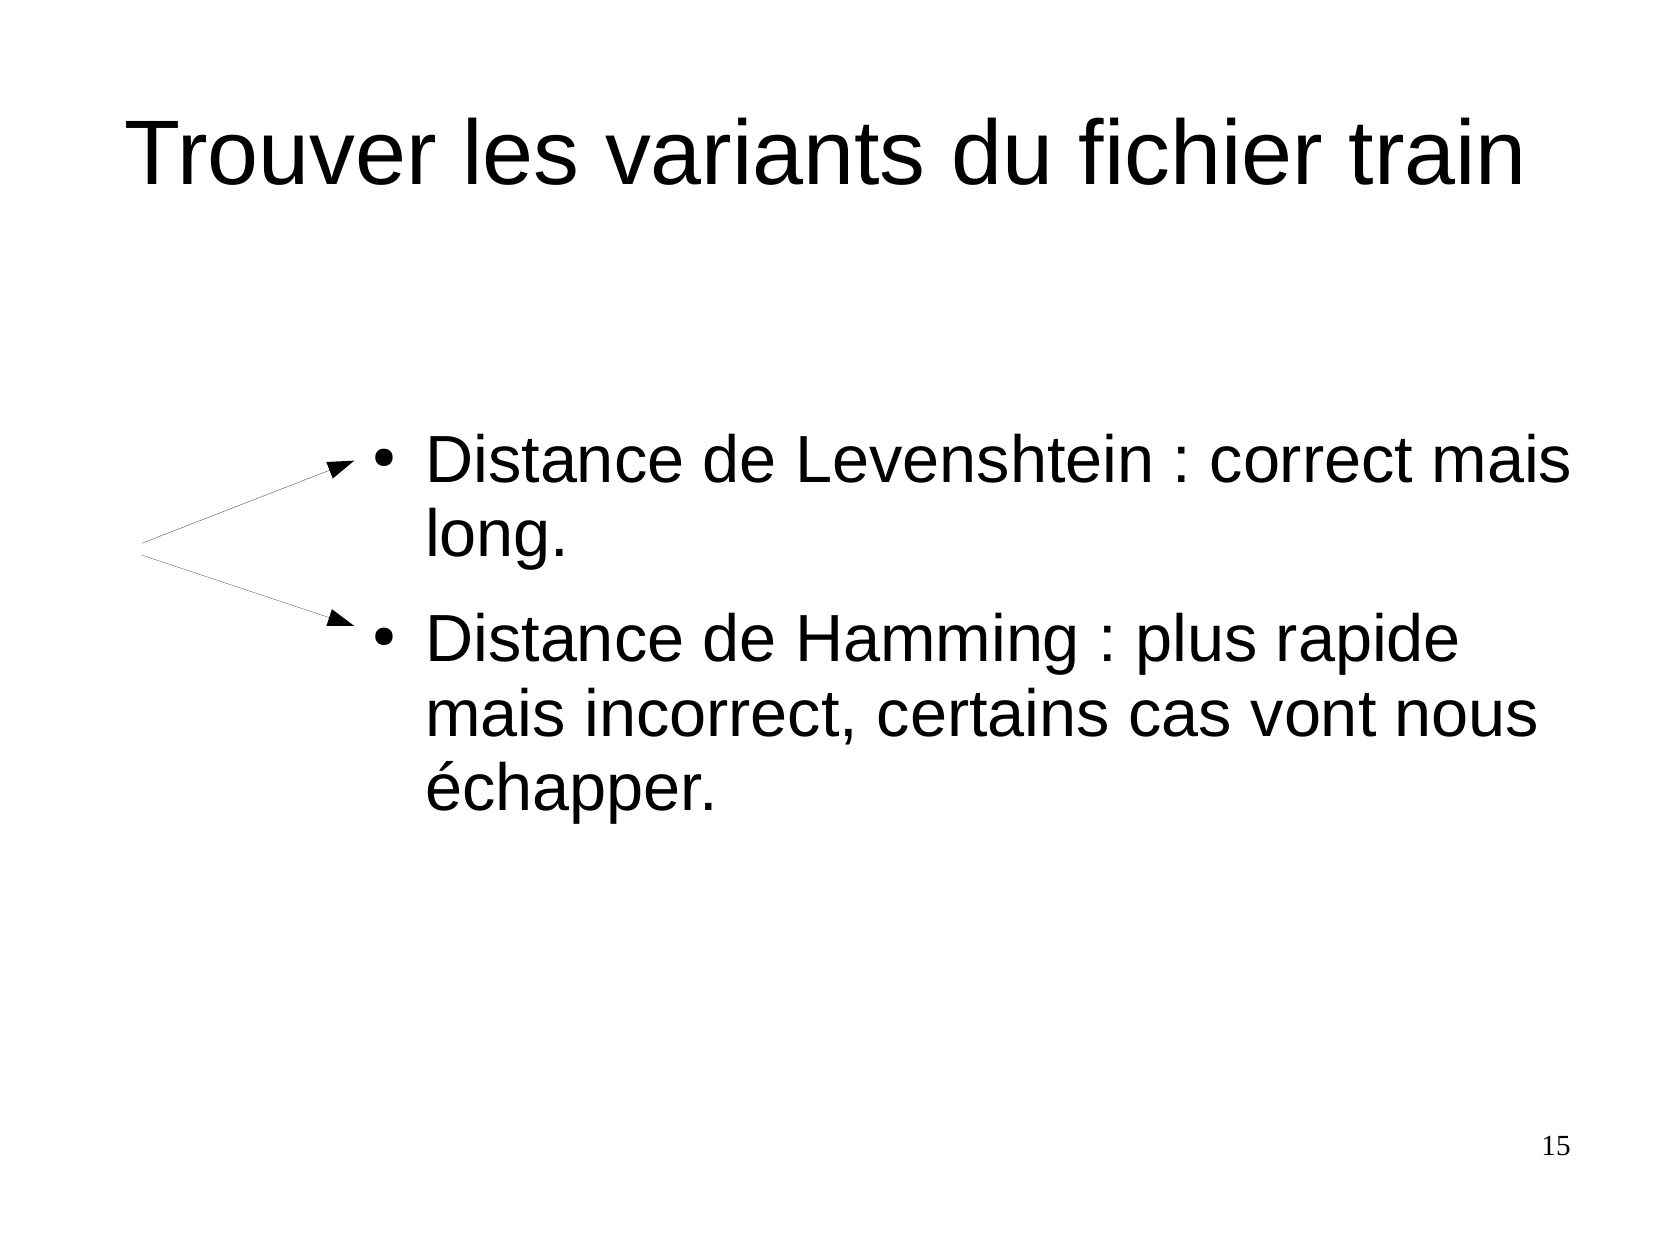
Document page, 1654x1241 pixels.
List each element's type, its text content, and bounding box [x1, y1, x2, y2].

title Trouver les variants du fichier train [82, 49, 1571, 257]
list Distance de Levenshtein : correct mais long. Distance de Hamming : plus rapide mais incorrect, certains cas vont nous échapper. [354, 421, 1595, 1241]
